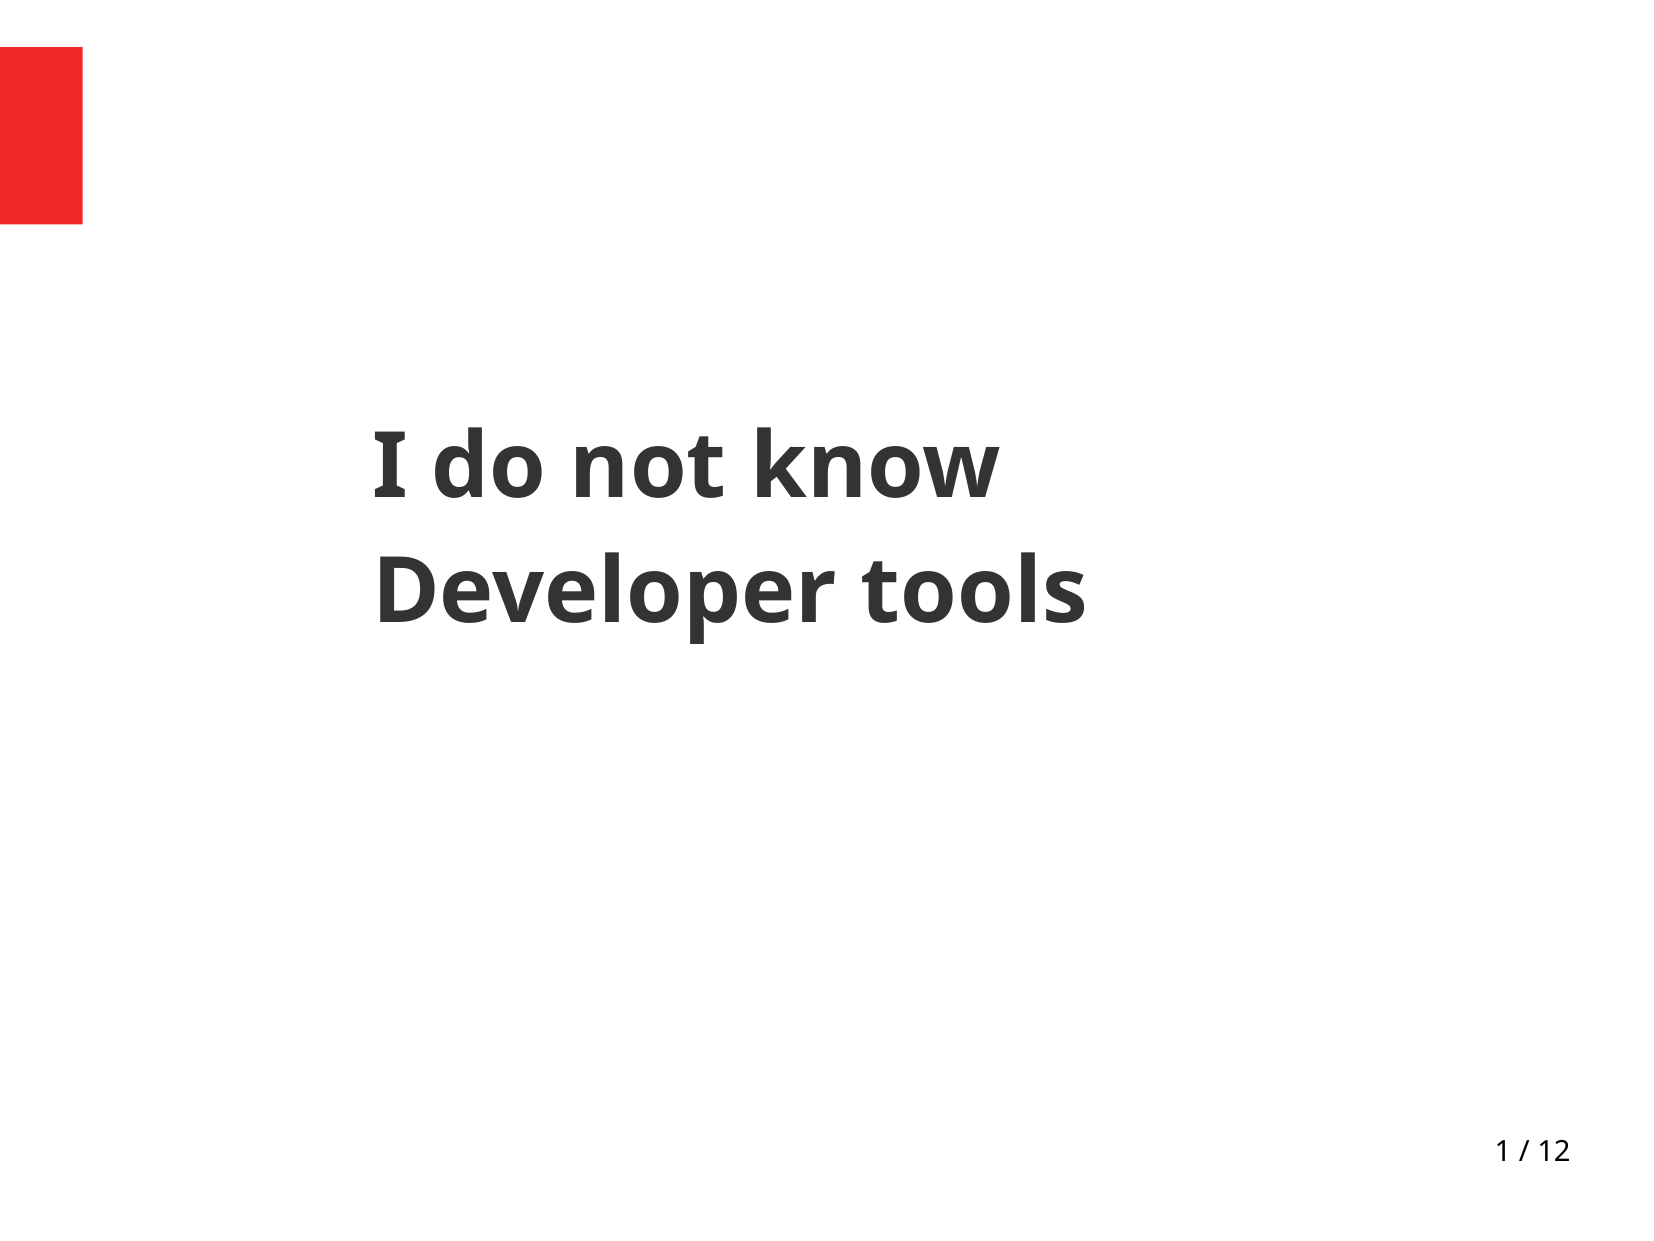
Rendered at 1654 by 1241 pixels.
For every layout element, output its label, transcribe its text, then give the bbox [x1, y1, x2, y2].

title I do not know Developer tools [372, 417, 1276, 632]
